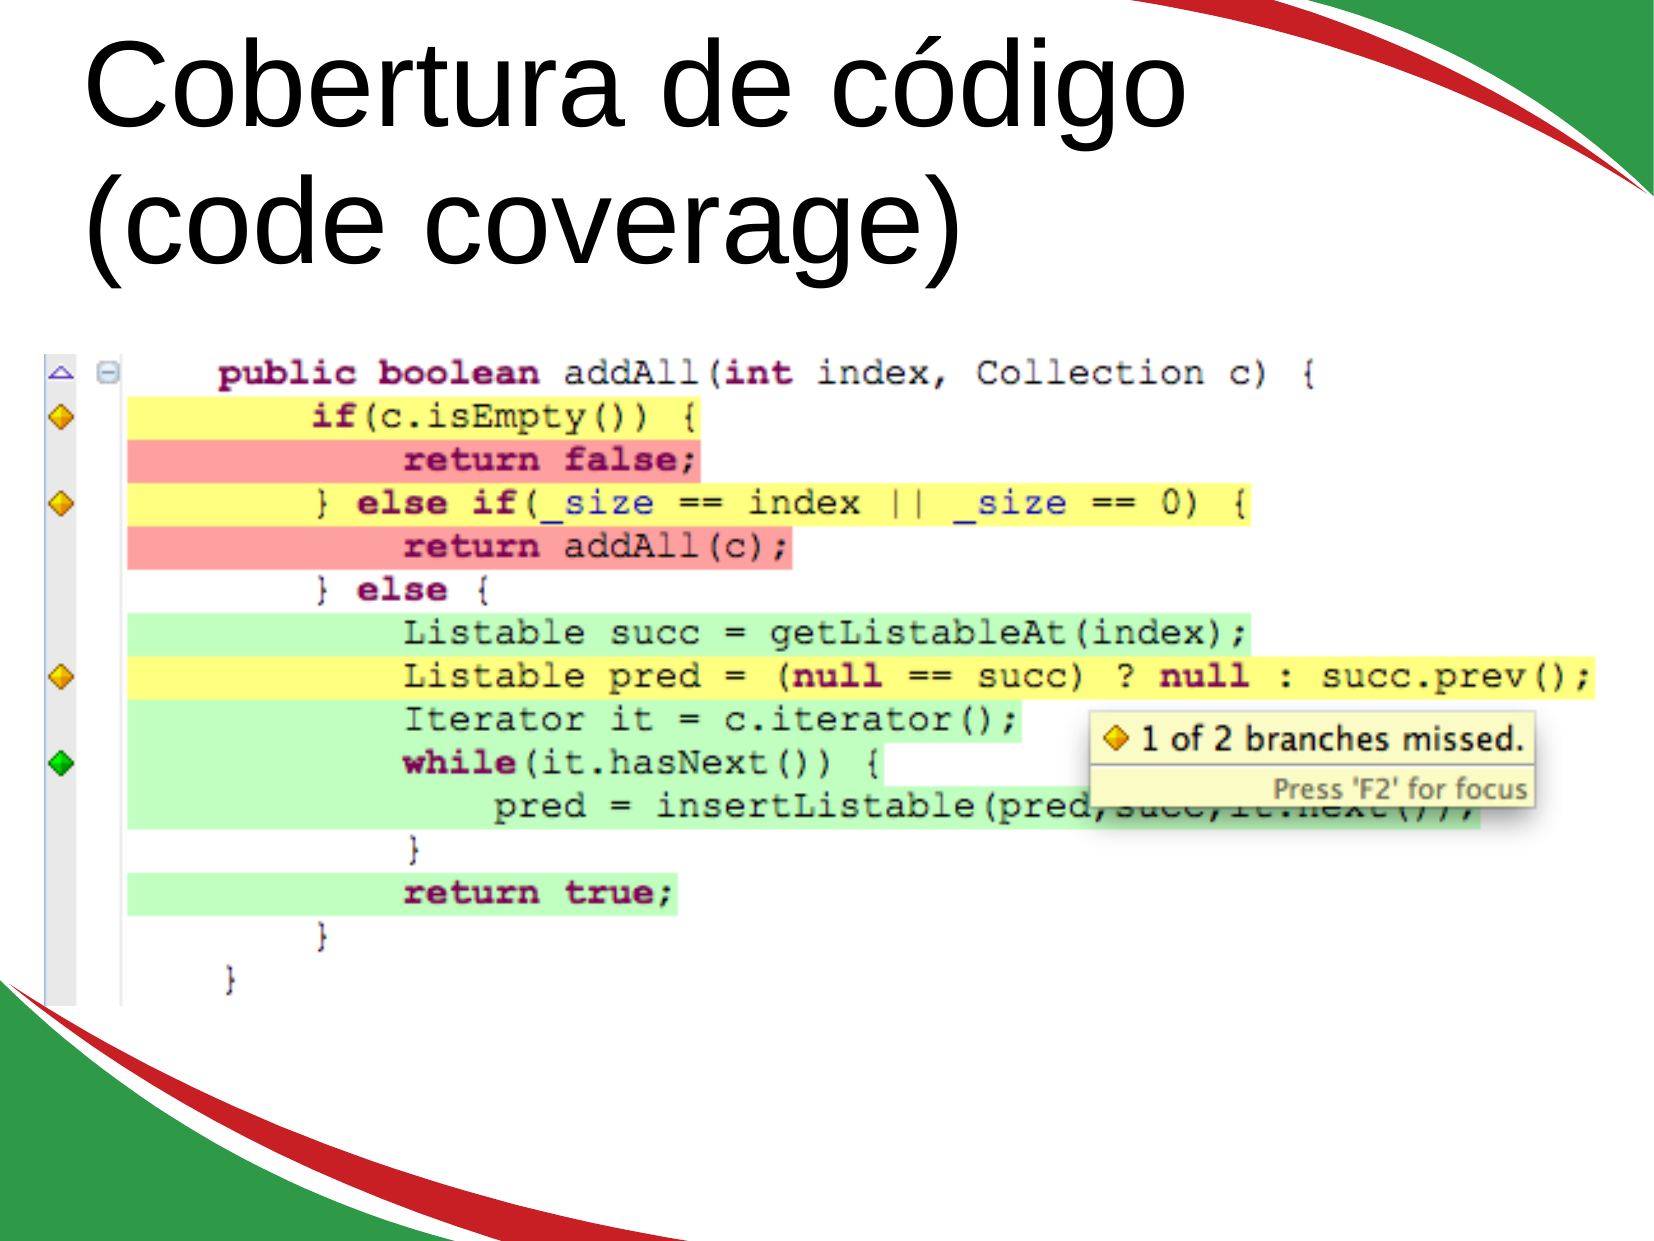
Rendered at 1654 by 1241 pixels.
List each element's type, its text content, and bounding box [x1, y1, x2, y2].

title Cobertura de código (code coverage) [82, 16, 1571, 290]
picture [44, 354, 1619, 1007]
